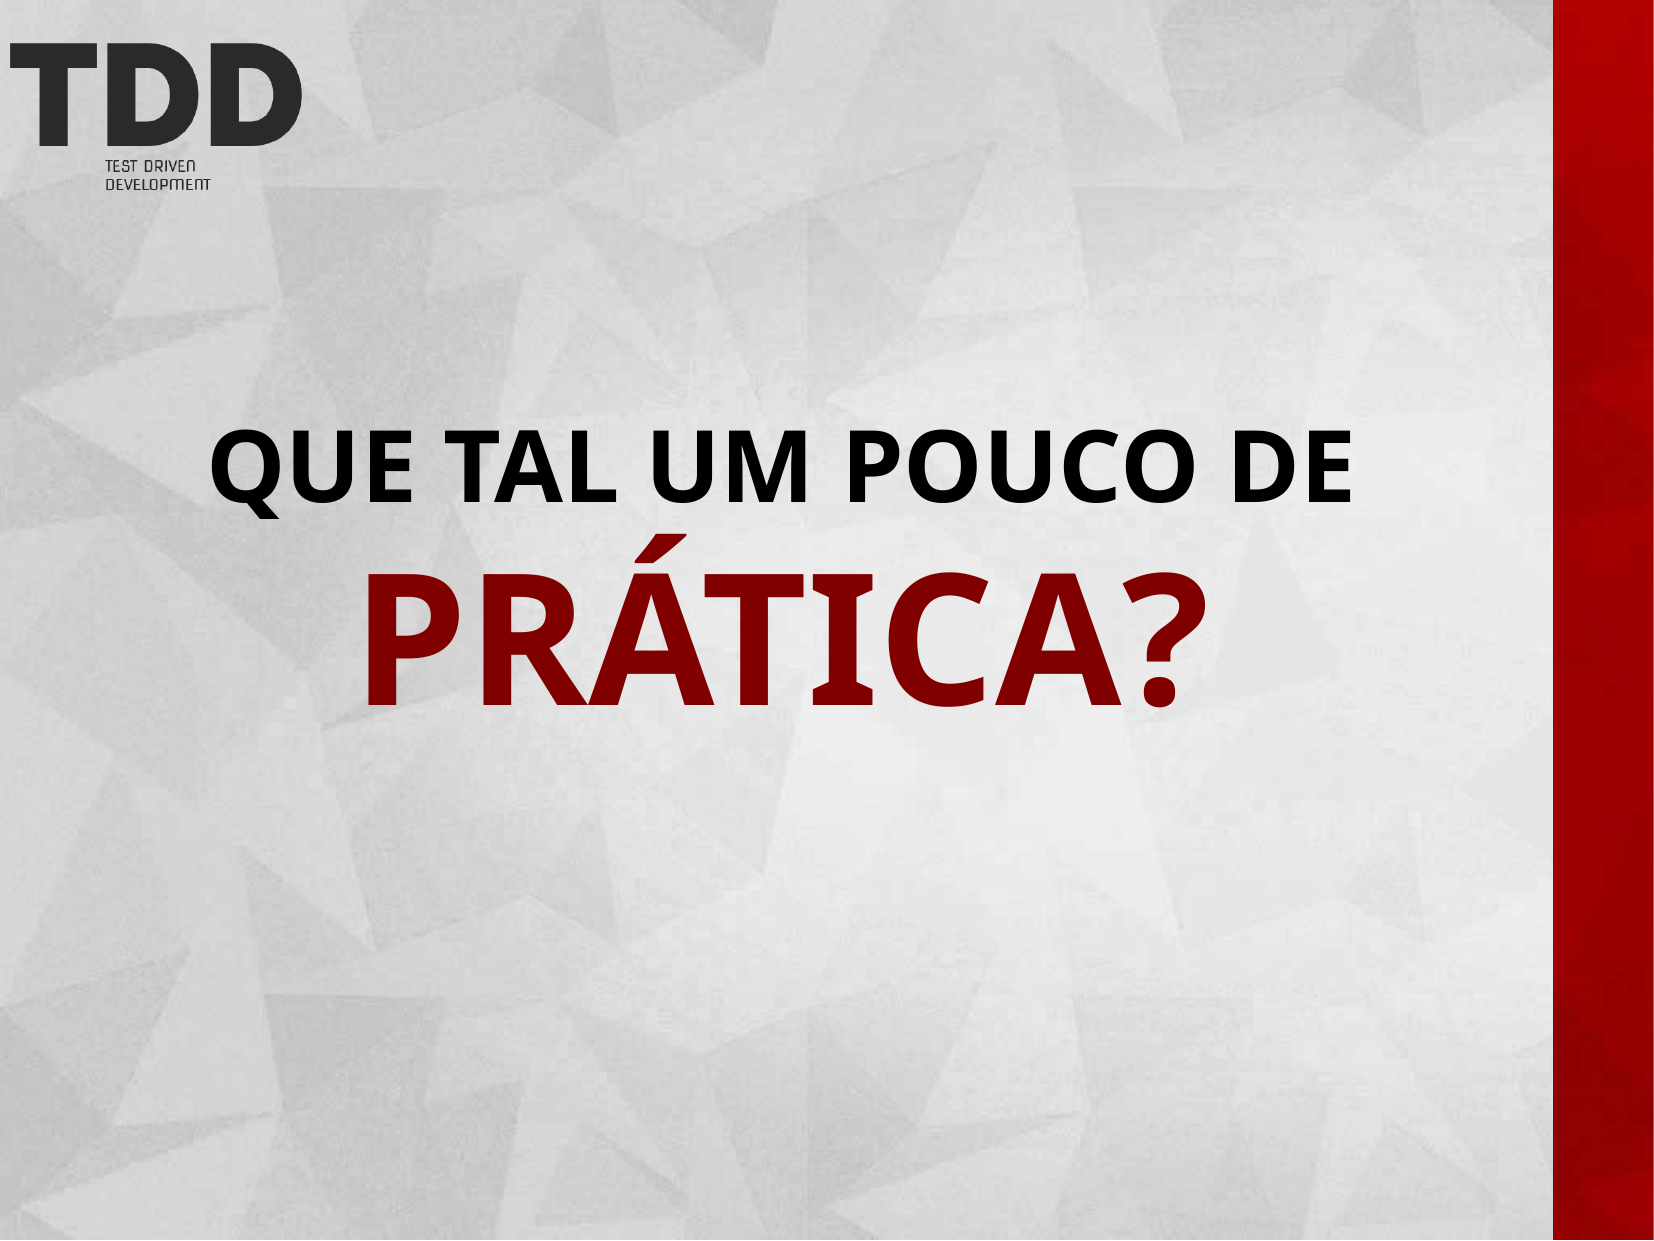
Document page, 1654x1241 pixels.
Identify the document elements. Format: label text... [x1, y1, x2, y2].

text_box QUE TAL UM POUCO DE PRÁTICA? [55, 394, 1507, 840]
picture [0, 0, 1654, 1241]
